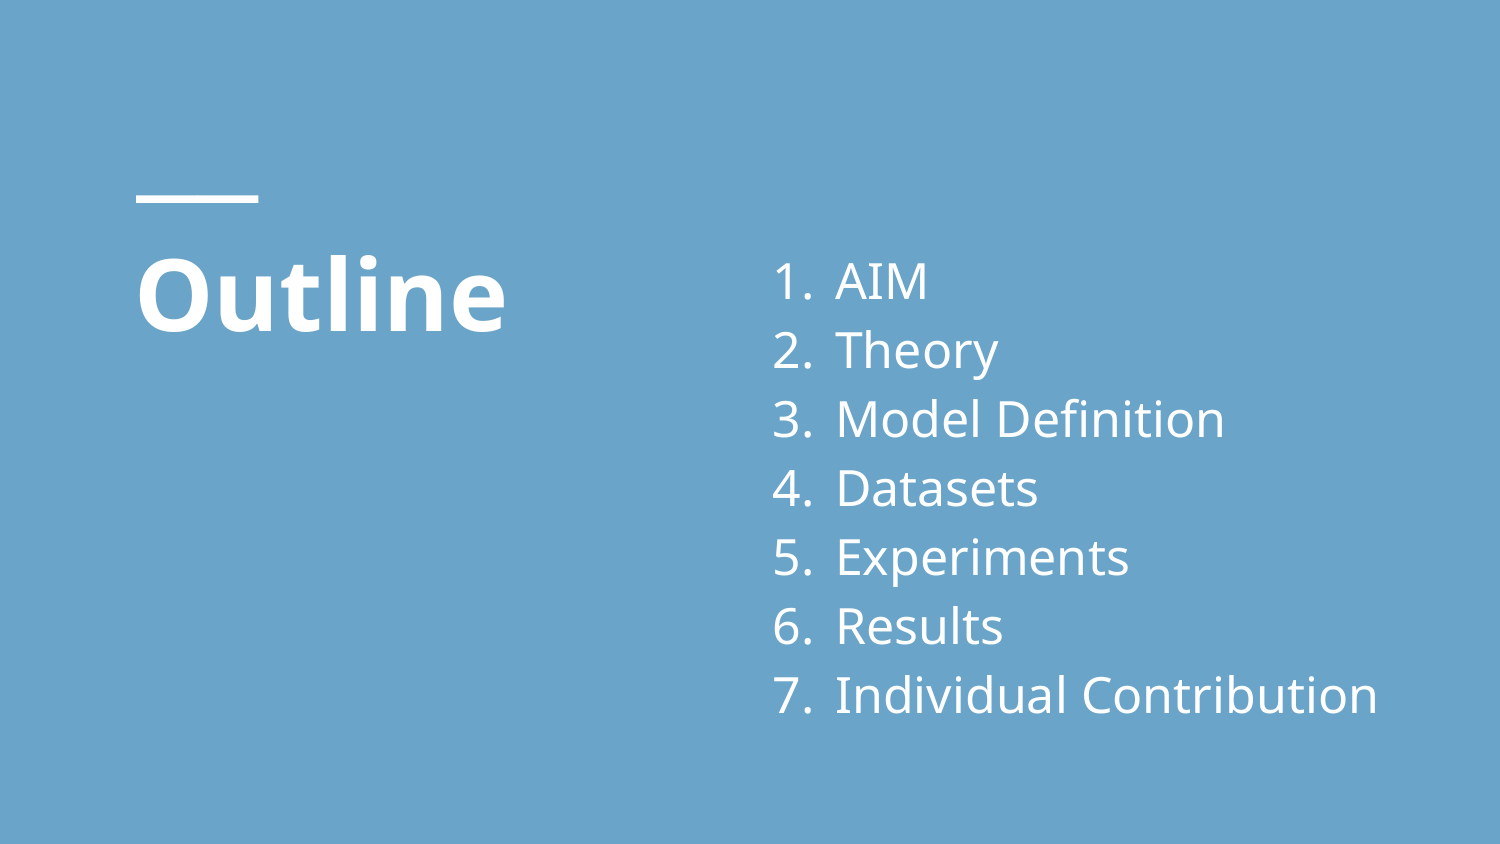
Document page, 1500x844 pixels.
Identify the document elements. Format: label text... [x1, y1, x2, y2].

subtitle AIM Theory Model Definition Datasets Experiments Results Individual Contribution [745, 225, 1415, 760]
title Outline [119, 216, 589, 466]
